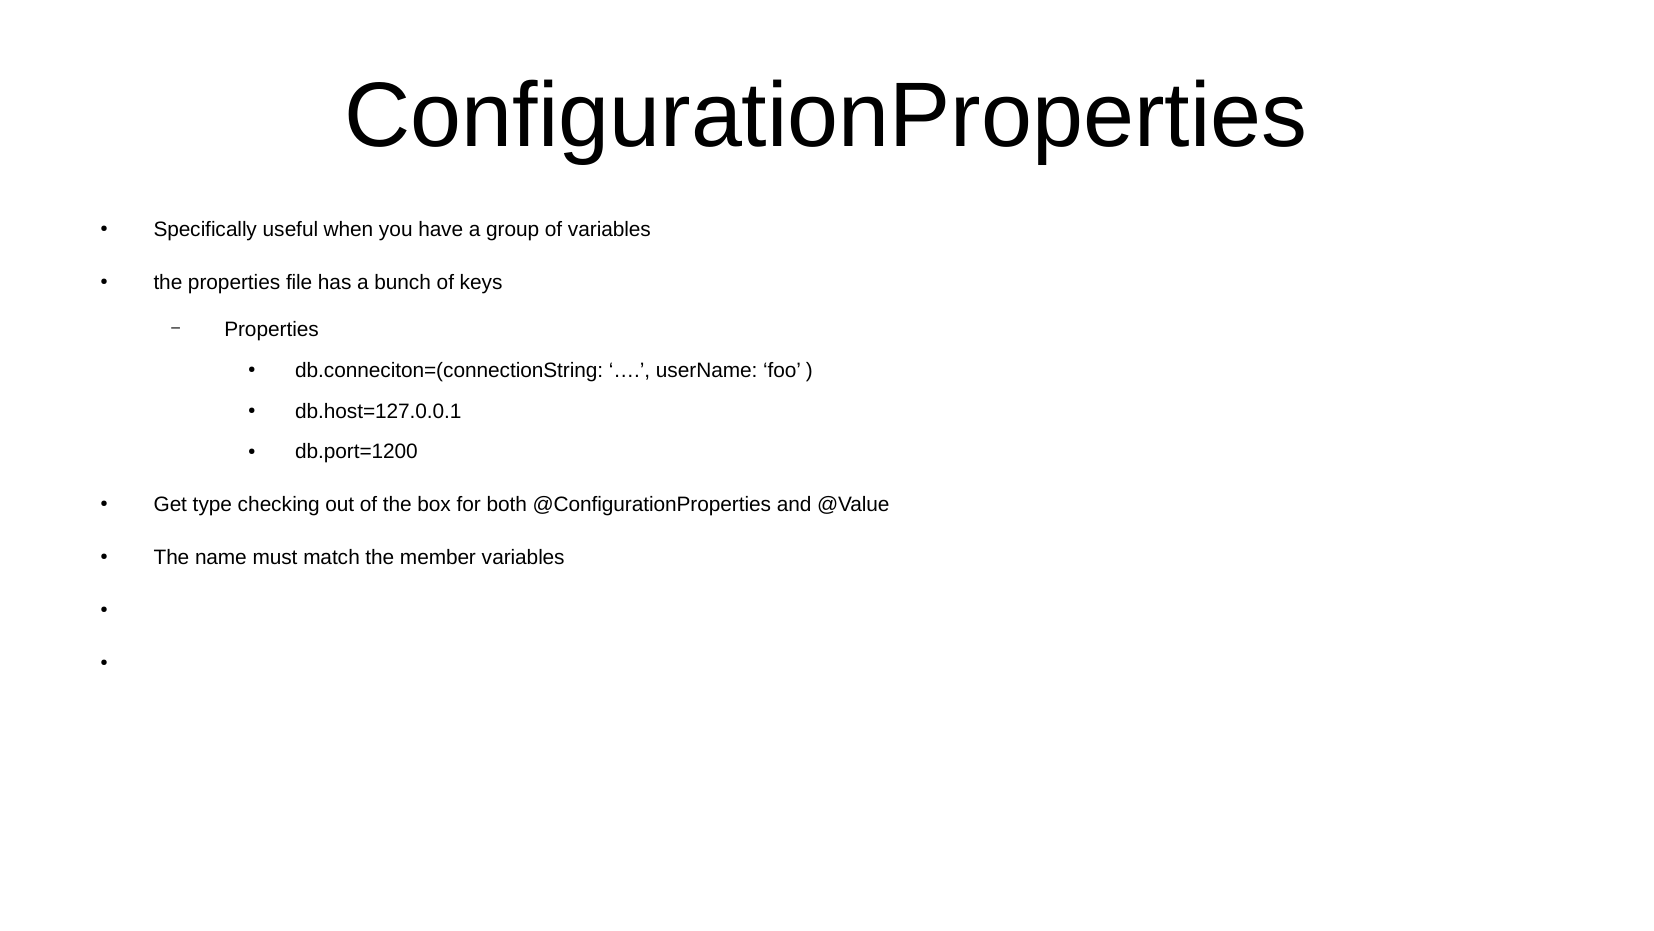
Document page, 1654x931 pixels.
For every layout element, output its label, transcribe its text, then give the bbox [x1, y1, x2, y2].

list Specifically useful when you have a group of variables the properties file has a bunch of keys Properties db.conneciton=(connectionString: ‘….’, userName: ‘foo’ ) db.host=127.0.0.1 db.port=1200 Get type checking out of the box for both @ConfigurationProperties and @Value The name must match the member variables [82, 217, 1636, 916]
title ConfigurationProperties [82, 37, 1571, 193]
